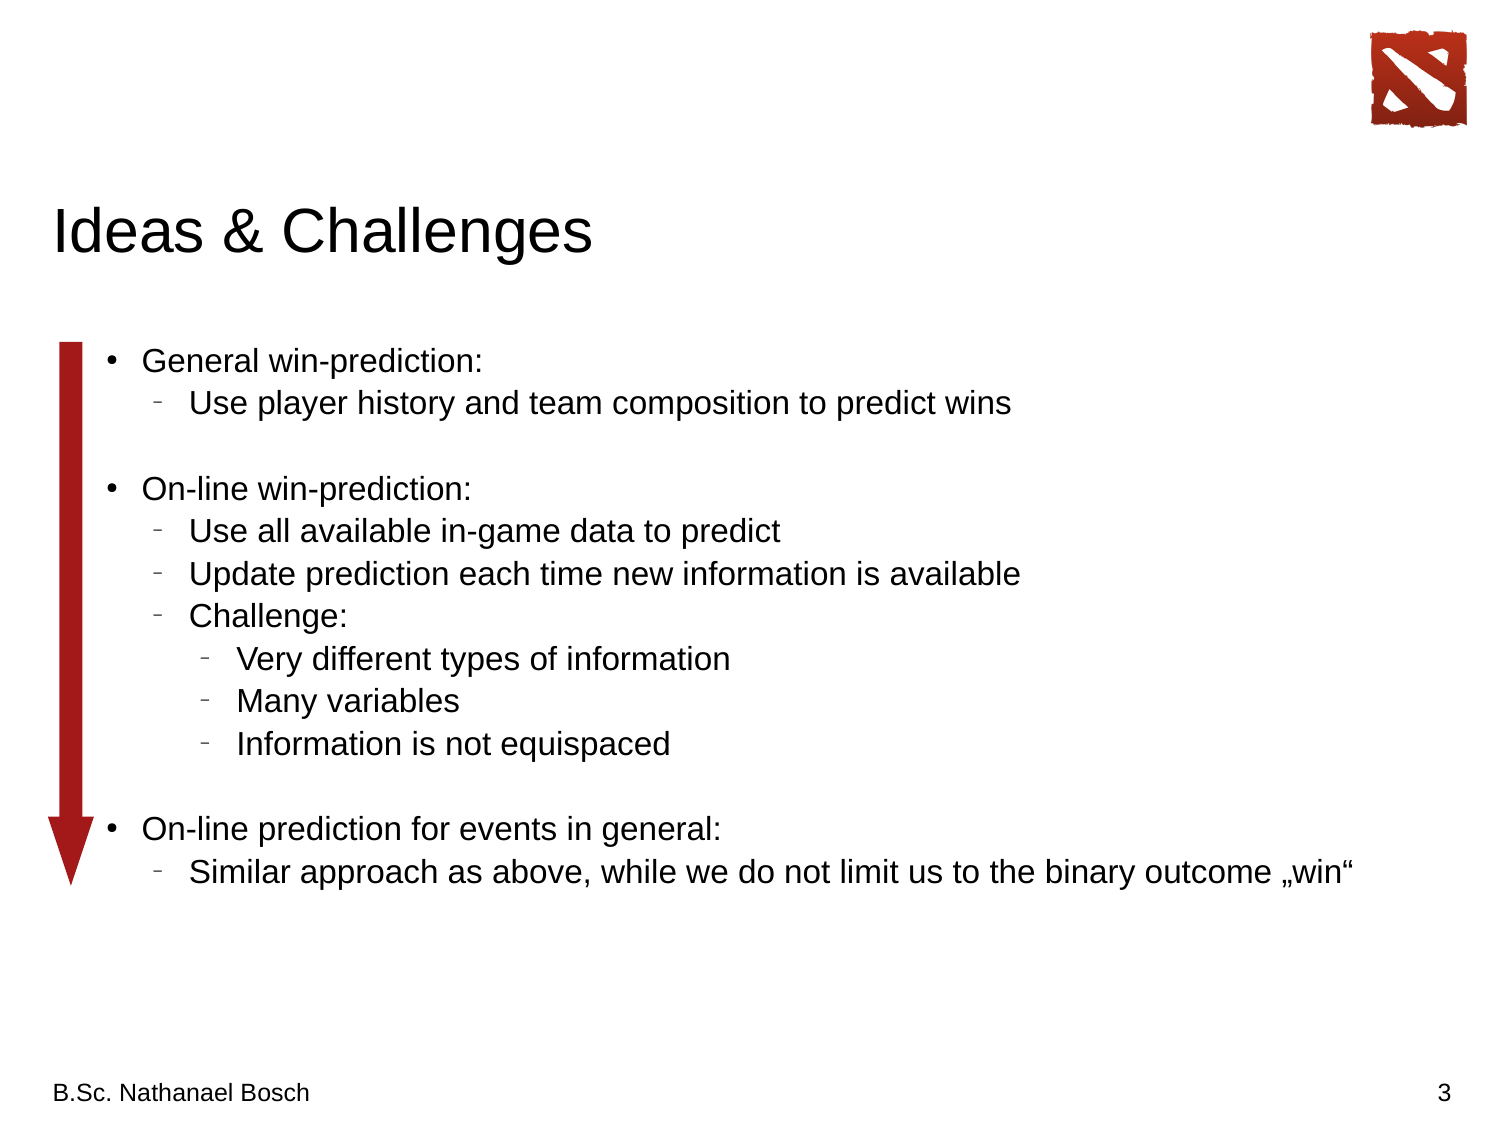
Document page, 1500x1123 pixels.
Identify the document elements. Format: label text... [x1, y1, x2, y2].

picture [1370, 30, 1467, 128]
list General win-prediction: Use player history and team composition to predict wins On-line win-prediction: Use all available in-game data to predict Update prediction each time new information is available Challenge: Very different types of information Many variables Information is not equispaced On-line prediction for events in general: Similar approach as above, while we do not limit us to the binary outcome „win“ [106, 336, 1500, 1111]
title Ideas & Challenges [52, 195, 1453, 266]
